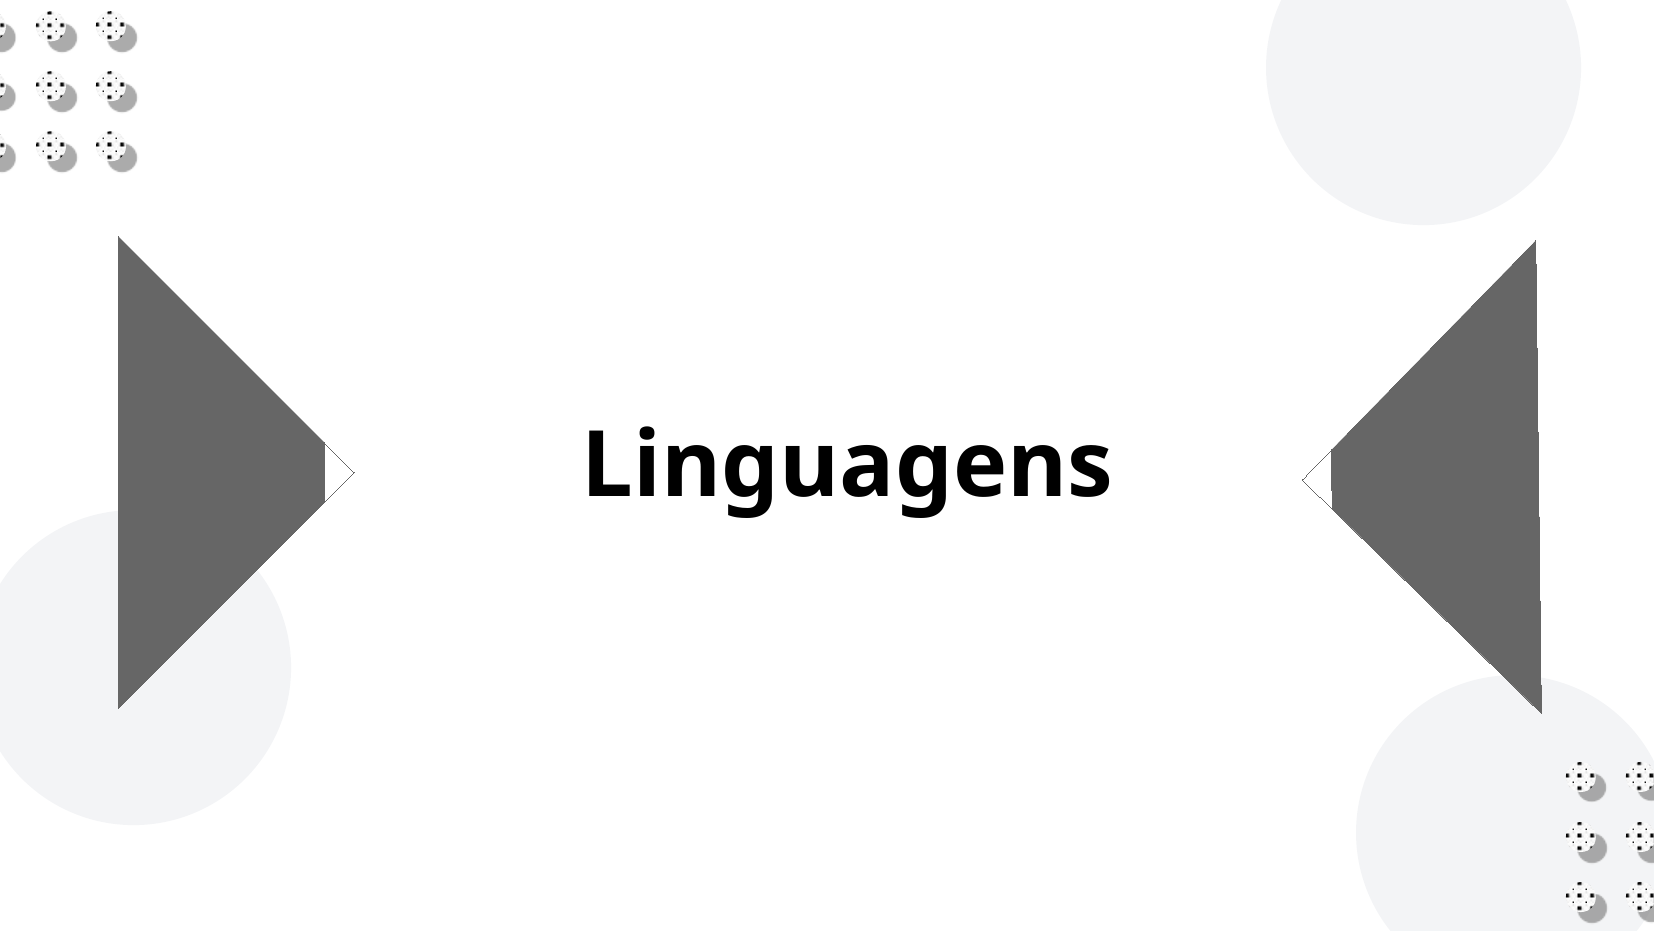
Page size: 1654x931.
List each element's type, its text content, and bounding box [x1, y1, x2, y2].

title Linguagens [419, 383, 1276, 540]
picture [1625, 881, 1654, 912]
text_box [118, 236, 355, 709]
picture [0, 74, 6, 99]
picture [95, 131, 127, 162]
picture [1565, 821, 1596, 853]
picture [0, 14, 6, 39]
picture [1625, 821, 1654, 853]
picture [35, 71, 66, 102]
picture [95, 71, 126, 102]
picture [0, 134, 7, 159]
picture [1625, 761, 1654, 792]
picture [95, 11, 126, 42]
picture [1565, 761, 1596, 793]
picture [35, 131, 67, 162]
text_box [1302, 240, 1542, 714]
picture [35, 11, 66, 42]
picture [1565, 882, 1596, 913]
